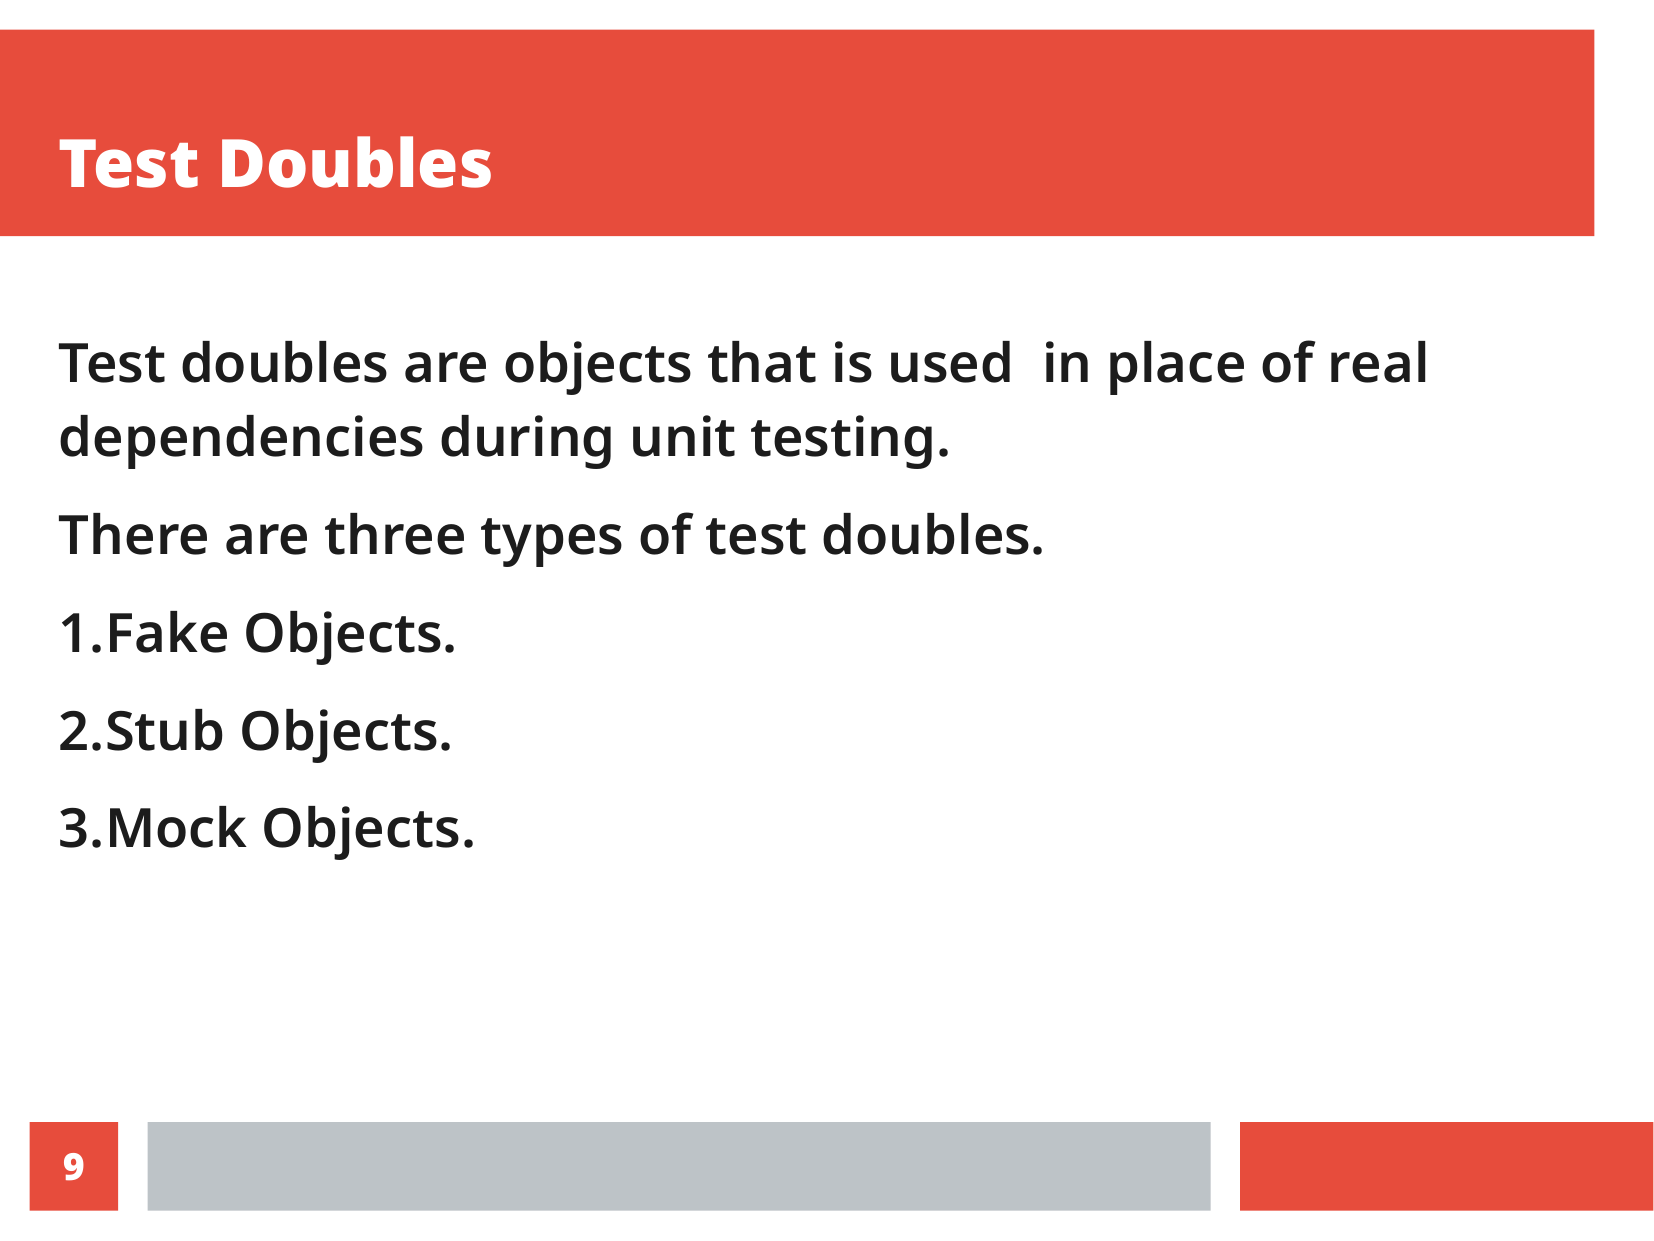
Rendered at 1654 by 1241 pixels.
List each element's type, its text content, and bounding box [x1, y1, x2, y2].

title Test Doubles [59, 59, 1595, 207]
list Test doubles are objects that is used in place of real dependencies during unit testing. There are three types of test doubles. 1.Fake Objects. 2.Stub Objects. 3.Mock Objects. [59, 324, 1565, 1093]
